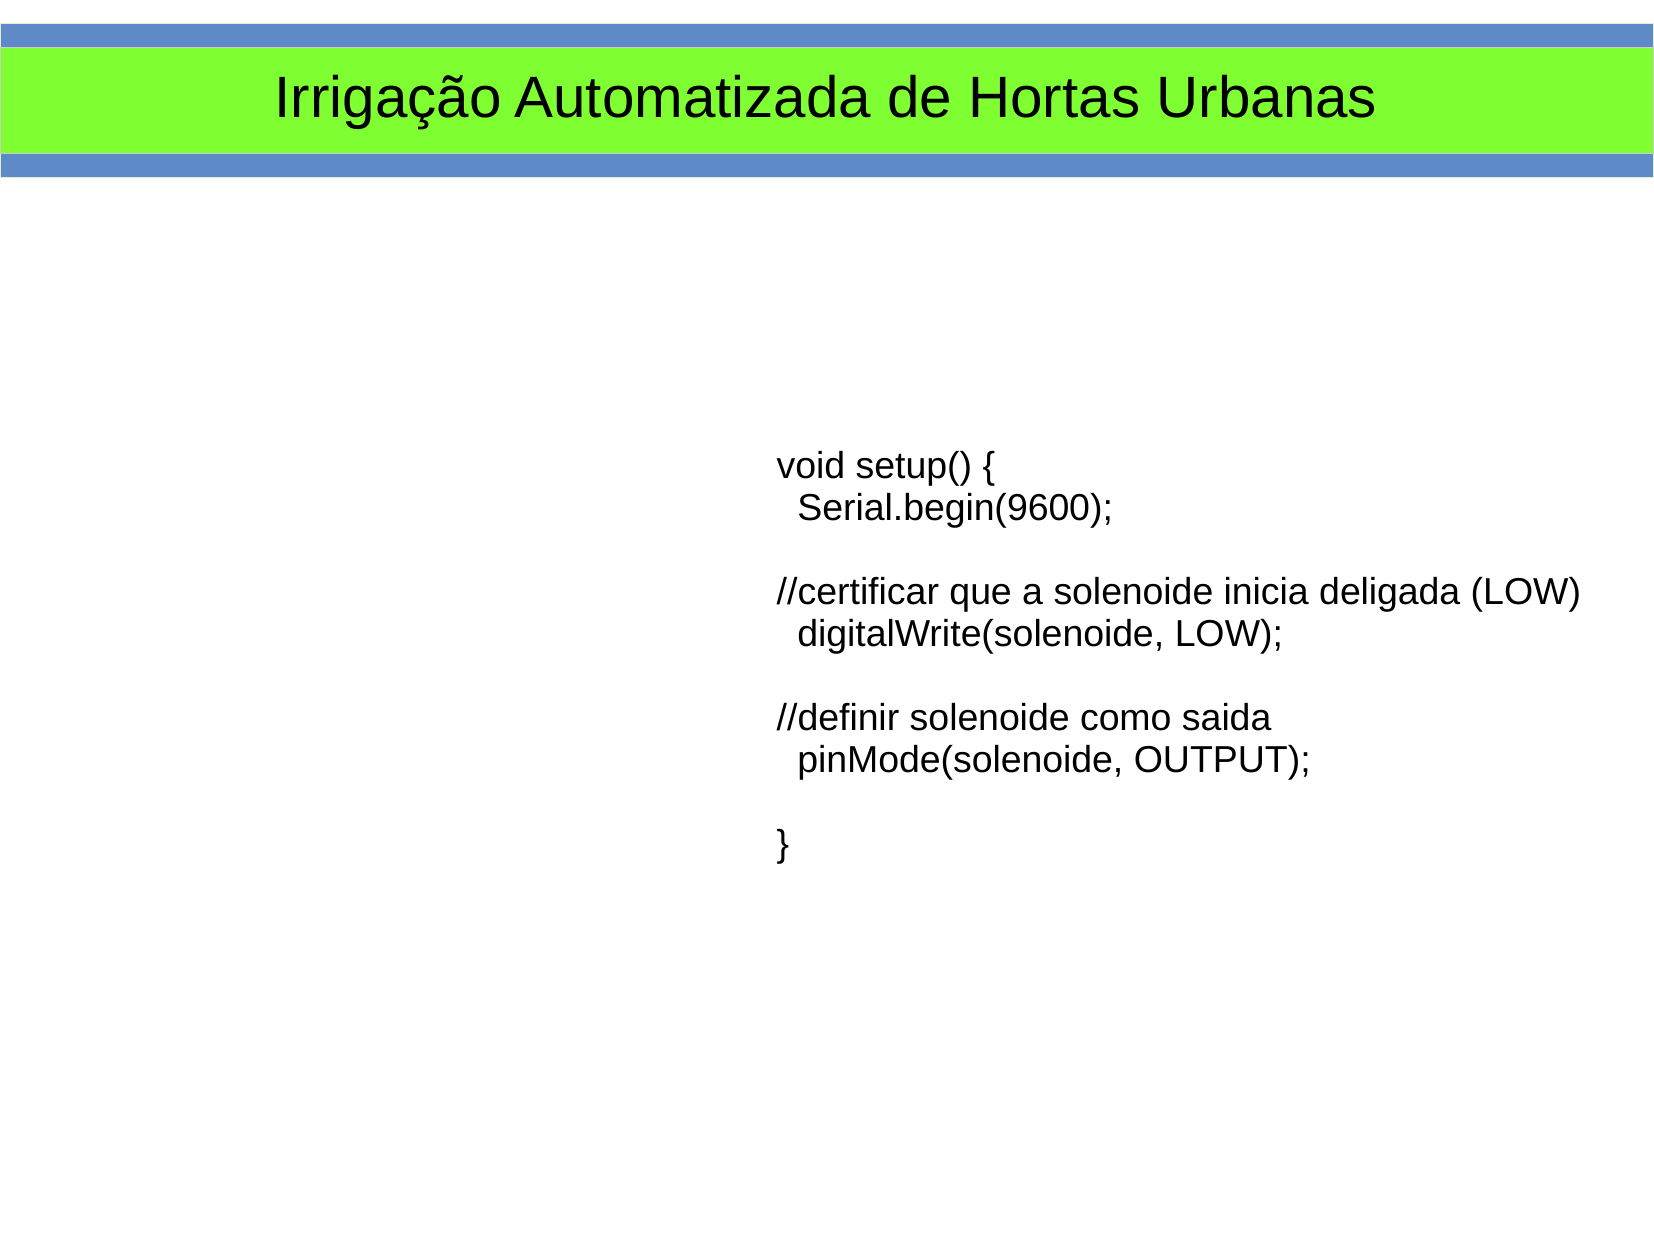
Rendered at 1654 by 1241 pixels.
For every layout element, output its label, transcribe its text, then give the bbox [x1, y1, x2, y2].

text_box [0, 23, 1654, 178]
title Irrigação Automatizada de Hortas Urbanas [200, 41, 1512, 154]
text_box void setup() { Serial.begin(9600); //certificar que a solenoide inicia deligada (LOW) digitalWrite(solenoide, LOW); //definir solenoide como saida pinMode(solenoide, OUTPUT); } [761, 437, 1654, 951]
